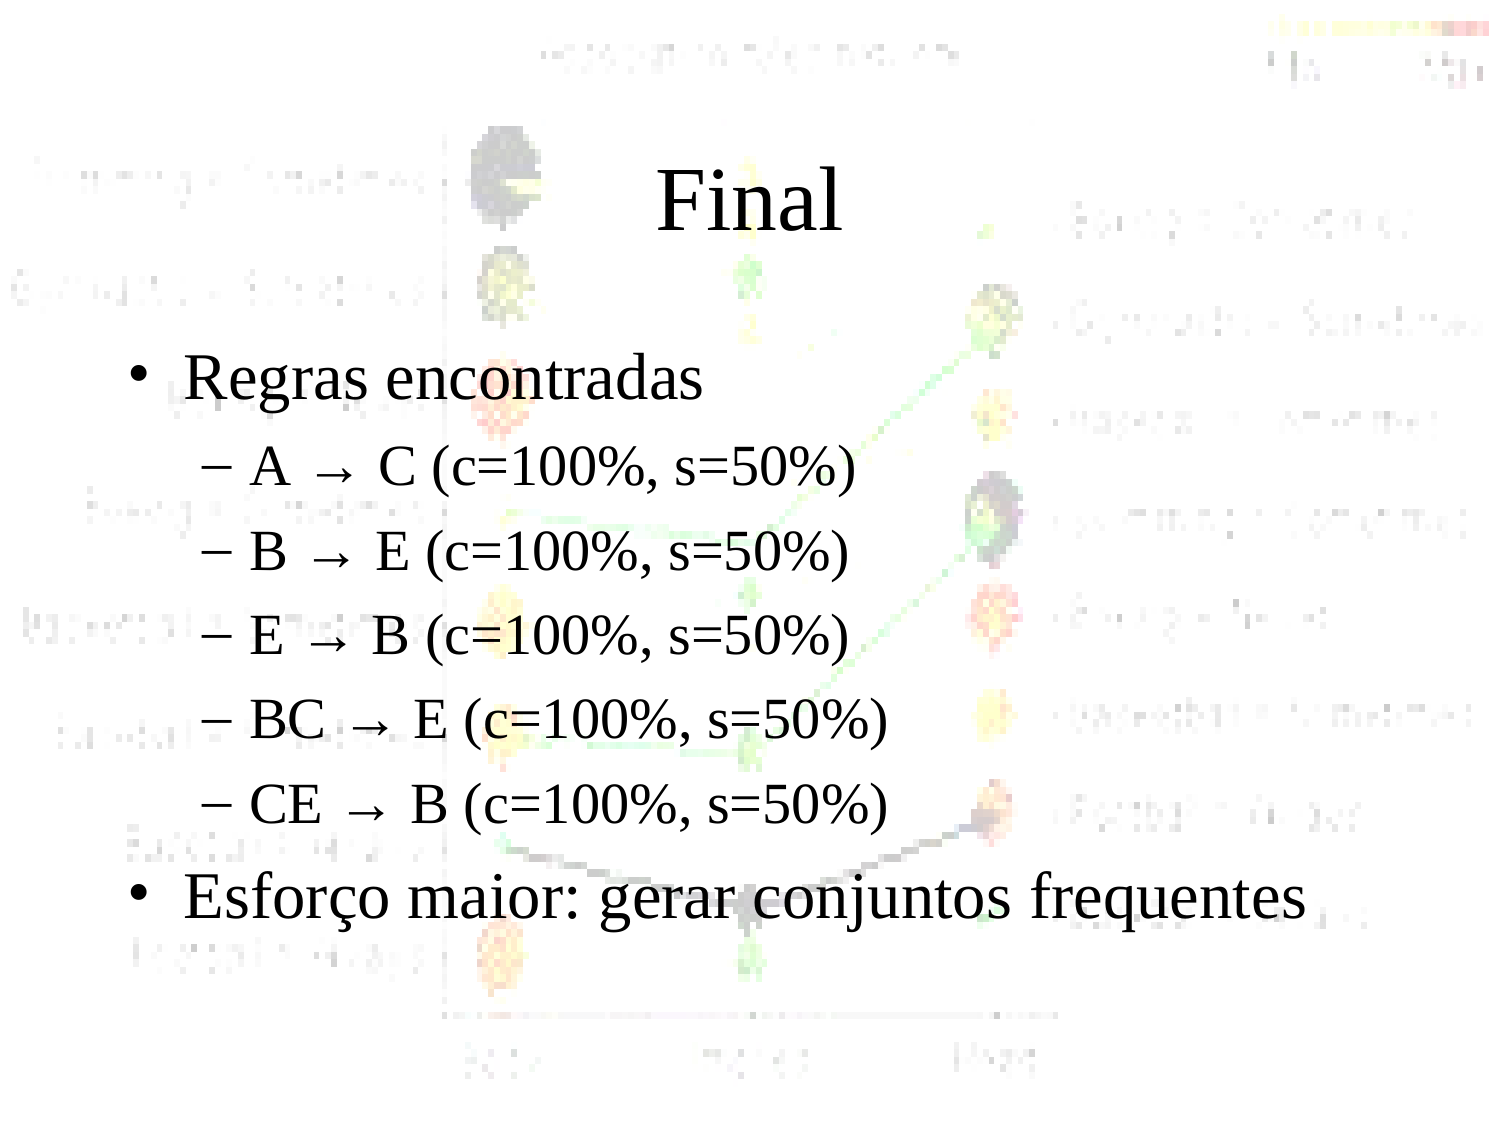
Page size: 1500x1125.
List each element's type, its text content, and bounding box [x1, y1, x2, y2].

title Final [112, 75, 1388, 312]
list Regras encontradas A → C (c=100%, s=50%) B → E (c=100%, s=50%) E → B (c=100%, s=50%) BC → E (c=100%, s=50%) CE → B (c=100%, s=50%) Esforço maior: gerar conjuntos frequentes [112, 324, 1388, 1021]
